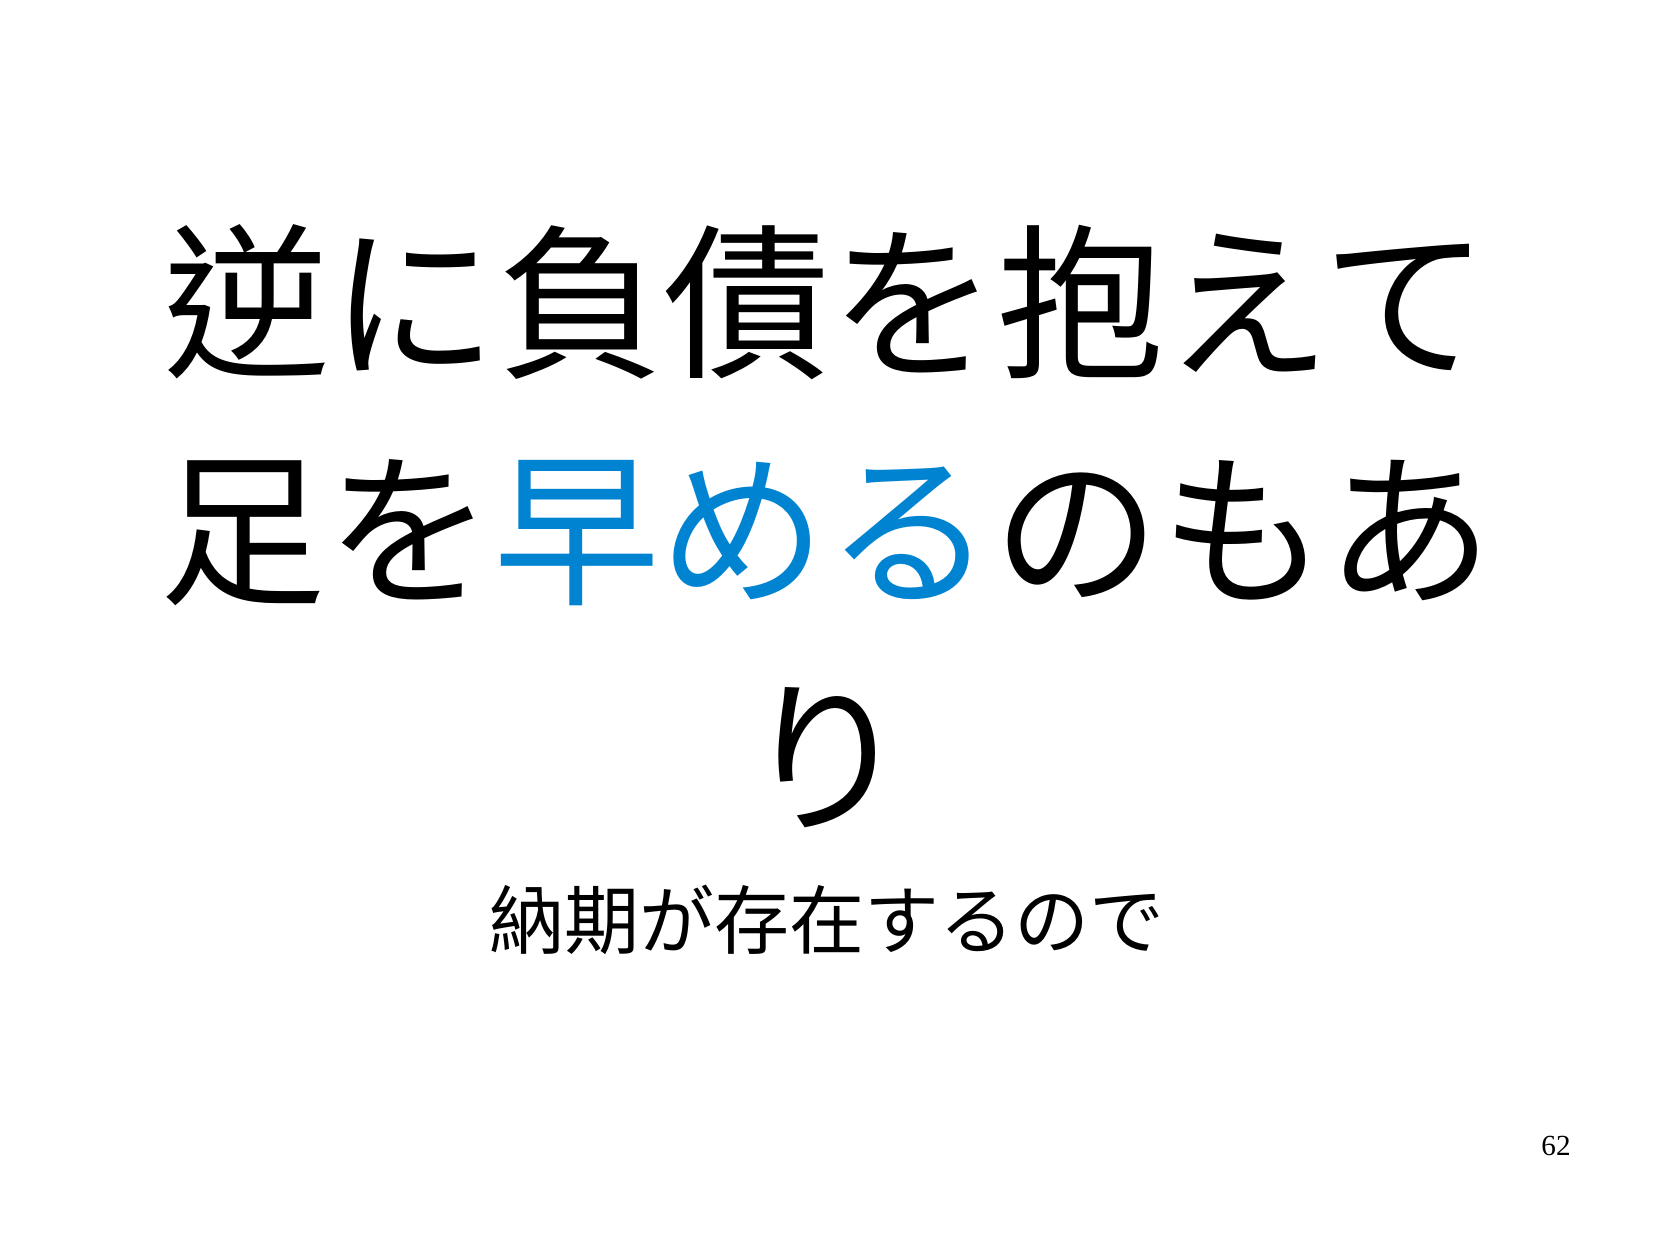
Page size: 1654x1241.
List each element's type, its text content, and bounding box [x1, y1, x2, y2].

subtitle 逆に負債を抱えて 足を早めるのもあり 納期が存在するので [82, 56, 1571, 1102]
